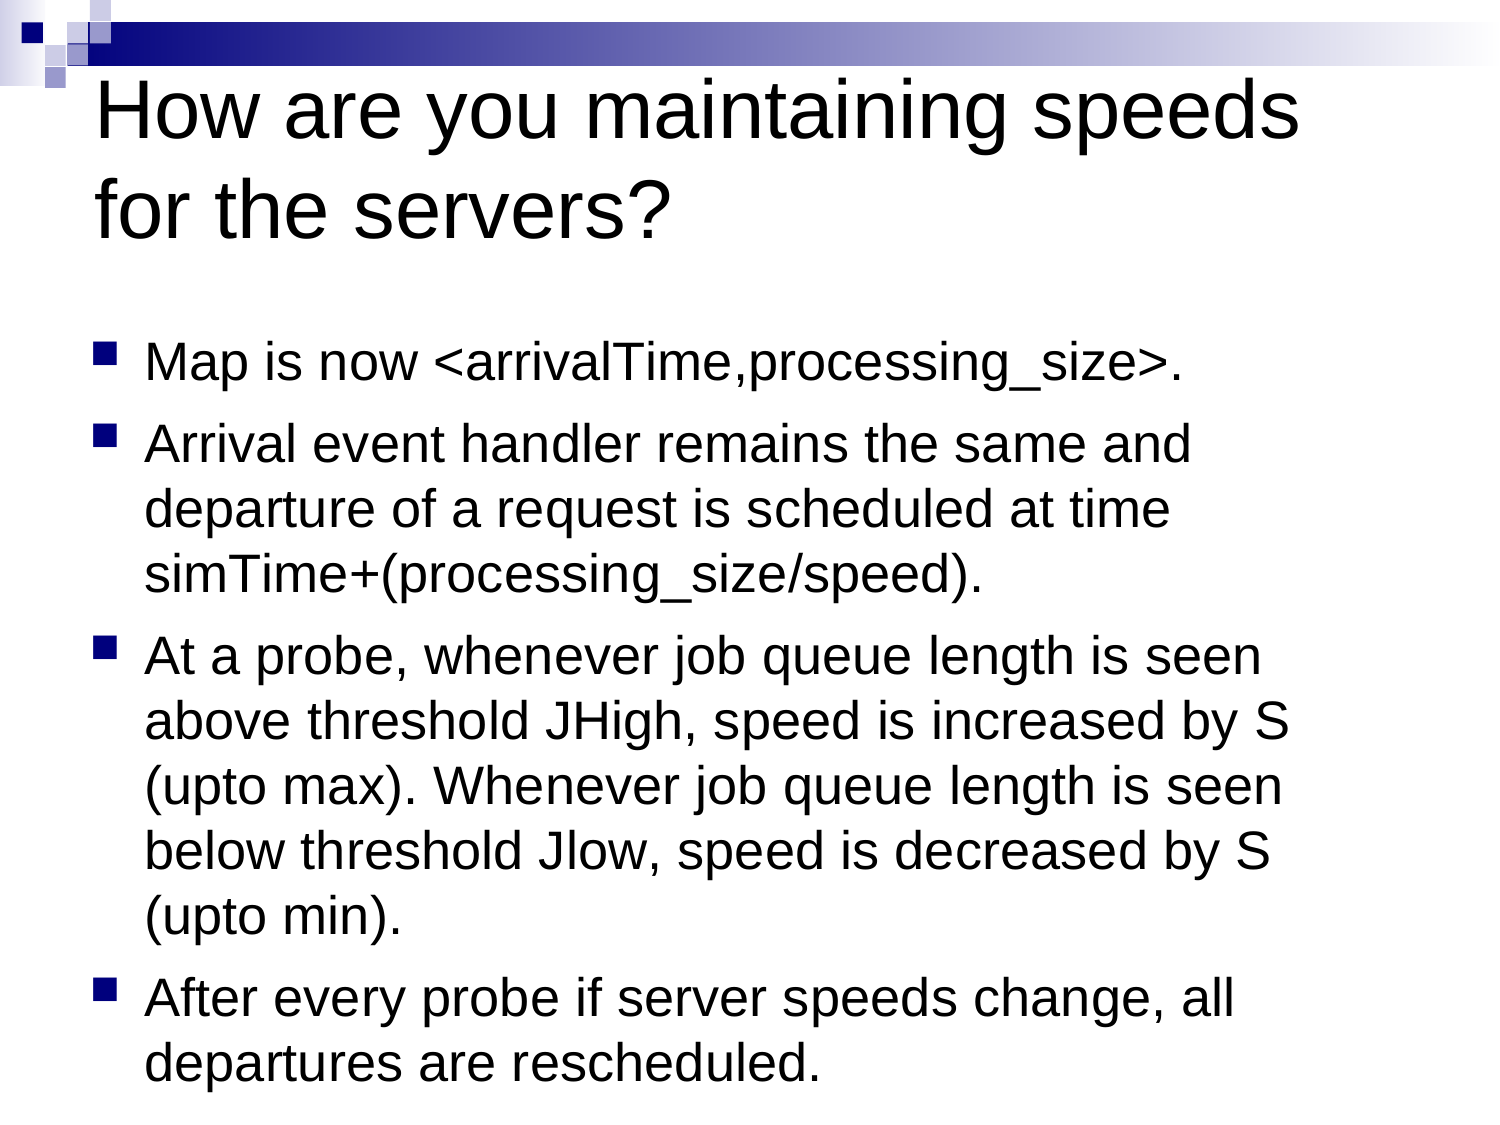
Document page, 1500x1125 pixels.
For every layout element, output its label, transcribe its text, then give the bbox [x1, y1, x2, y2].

title How are you maintaining speeds for the servers? [79, 47, 1426, 318]
list Map is now <arrivalTime,processing_size>. Arrival event handler remains the same and departure of a request is scheduled at time simTime+(processing_size/speed). At a probe, whenever job queue length is seen above threshold JHigh, speed is increased by S (upto max). Whenever job queue length is seen below threshold Jlow, speed is decreased by S (upto min). After every probe if server speeds change, all departures are rescheduled. [75, 318, 1426, 1125]
